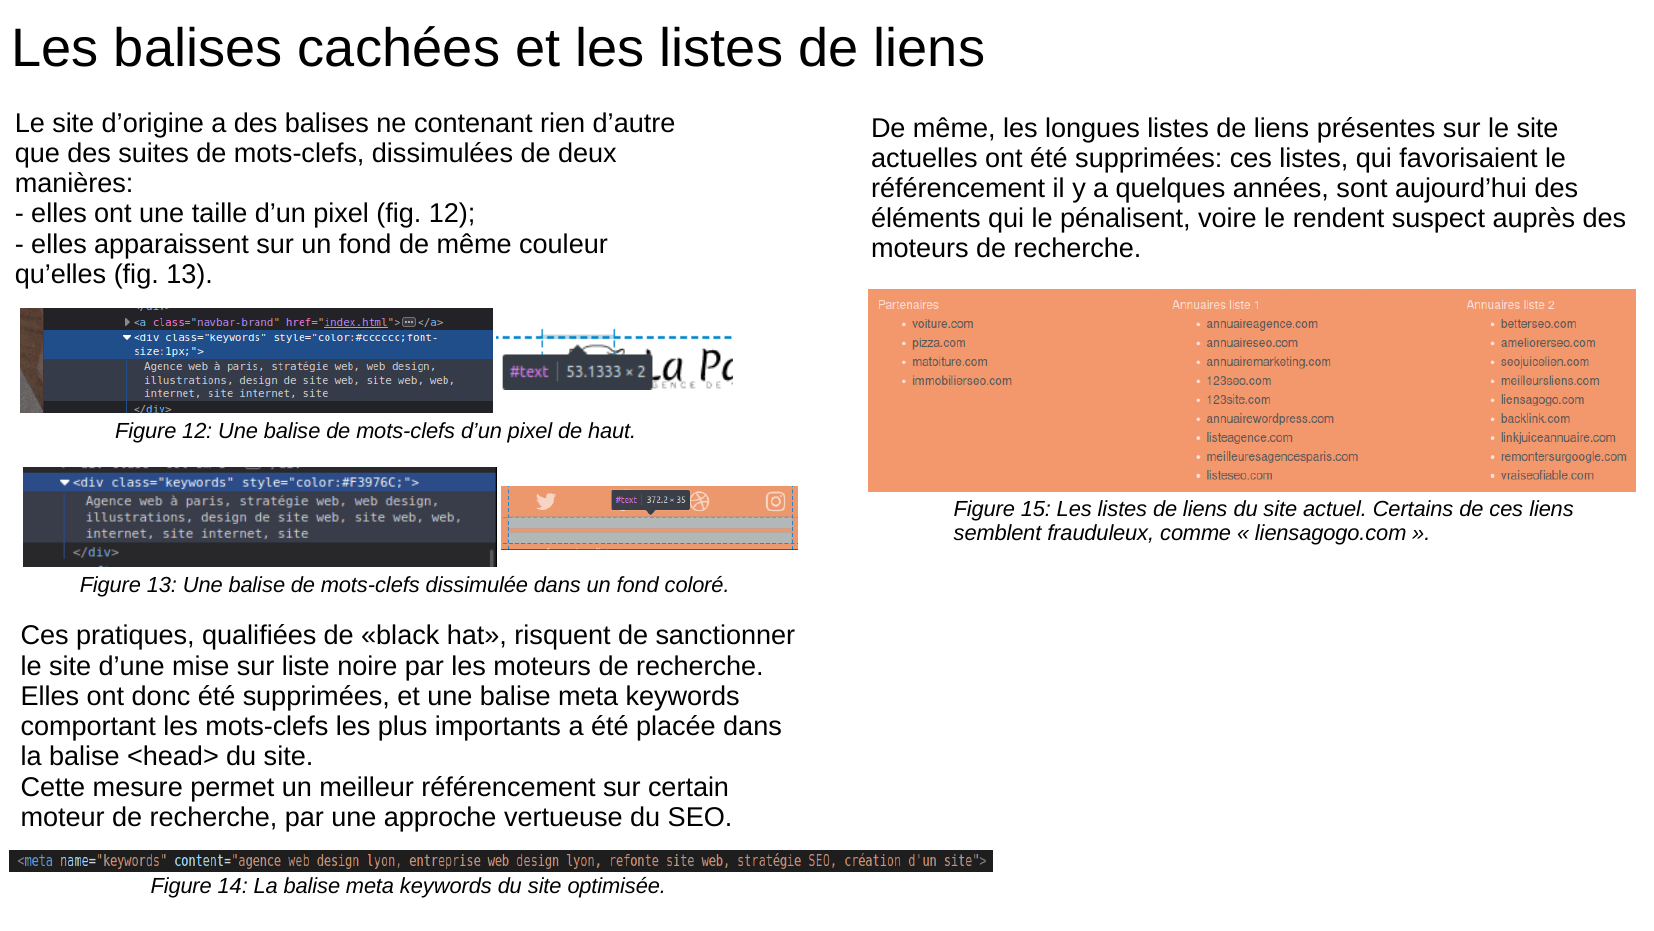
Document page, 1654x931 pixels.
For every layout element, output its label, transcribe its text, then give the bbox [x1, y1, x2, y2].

picture [9, 850, 993, 872]
text_box Figure 12: Une balise de mots-clefs d’un pixel de haut. [100, 411, 686, 452]
text_box De même, les longues listes de liens présentes sur le site actuelles ont été supprimées: ces listes, qui favorisaient le référencement il y a quelques années, sont aujourd’hui des éléments qui le pénalisent, voire le rendent suspect auprès des moteurs de recherche. [856, 105, 1642, 272]
picture [501, 486, 798, 550]
picture [23, 467, 497, 567]
picture [868, 289, 1636, 492]
picture [496, 325, 733, 390]
text_box Figure 15: Les listes de liens du site actuel. Certains de ces liens semblent frauduleux, comme « liensagogo.com ». [938, 489, 1601, 553]
text_box Figure 14: La balise meta keywords du site optimisée. [135, 866, 686, 906]
text_box Ces pratiques, qualifiées de «black hat», risquent de sanctionner le site d’une mise sur liste noire par les moteurs de recherche. Elles ont donc été supprimées, et une balise meta keywords comportant les mots-clefs les plus importants a été placée dans la balise <head> du site. Cette mesure permet un meilleur référencement sur certain moteur de recherche, par une approche vertueuse du SEO. [5, 612, 815, 840]
picture [20, 308, 493, 413]
title Les balises cachées et les listes de liens [5, 1, 993, 95]
text_box Le site d’origine a des balises ne contenant rien d’autre que des suites de mots-clefs, dissimulées de deux manières: - elles ont une taille d’un pixel (fig. 12); - elles apparaissent sur un fond de même couleur qu’elles (fig. 13). [0, 100, 721, 297]
text_box Figure 13: Une balise de mots-clefs dissimulée dans un fond coloré. [64, 565, 774, 605]
